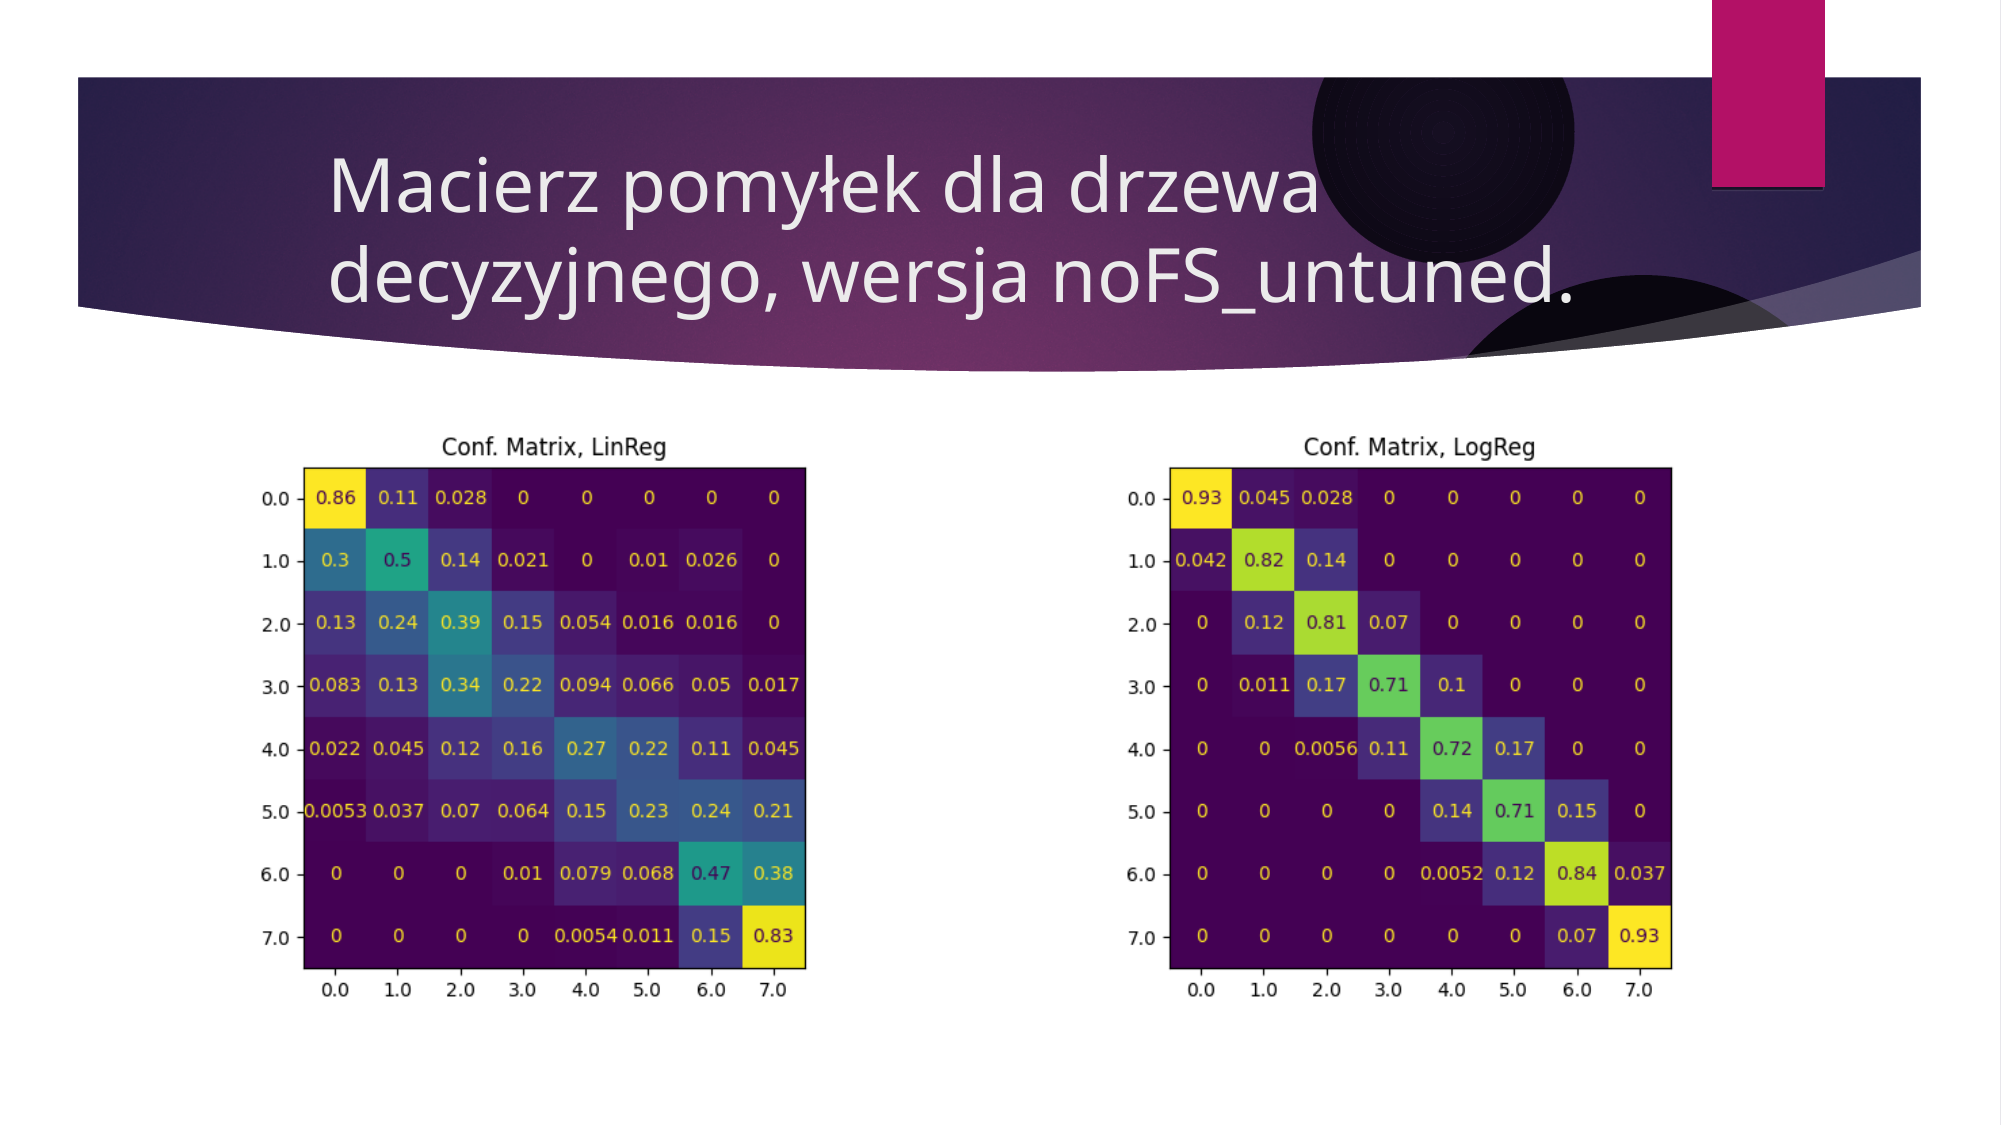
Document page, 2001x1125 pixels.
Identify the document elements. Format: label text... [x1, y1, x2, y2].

title Macierz pomyłek dla drzewa decyzyjnego, wersja noFS_untuned. [233, 125, 1671, 330]
picture [110, 389, 1843, 1040]
